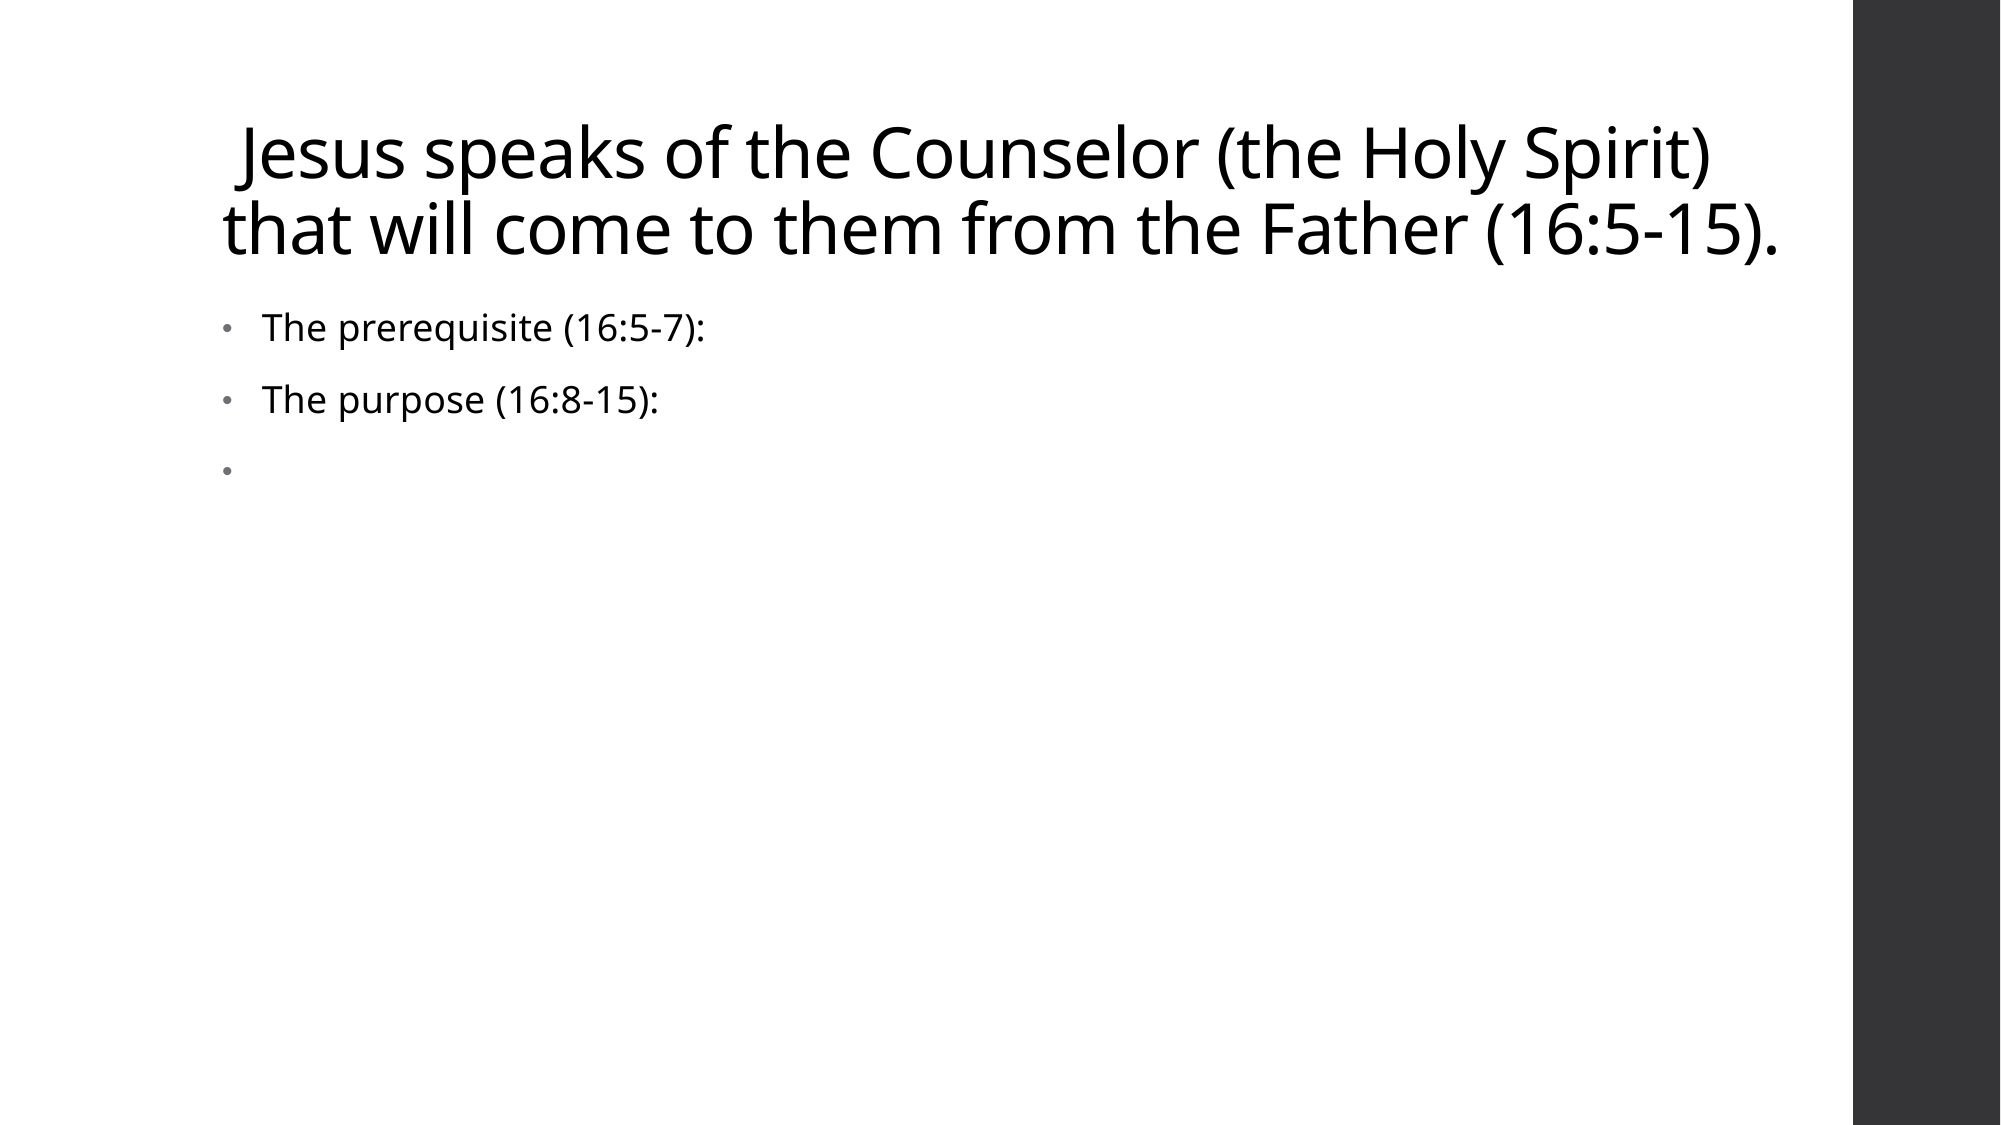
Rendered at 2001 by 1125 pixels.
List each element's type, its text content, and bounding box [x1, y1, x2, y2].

list The prerequisite (16:5-7): The purpose (16:8-15): [206, 299, 1617, 1014]
title Jesus speaks of the Counselor (the Holy Spirit) that will come to them from the Father (16:5-15). [206, 60, 1797, 278]
